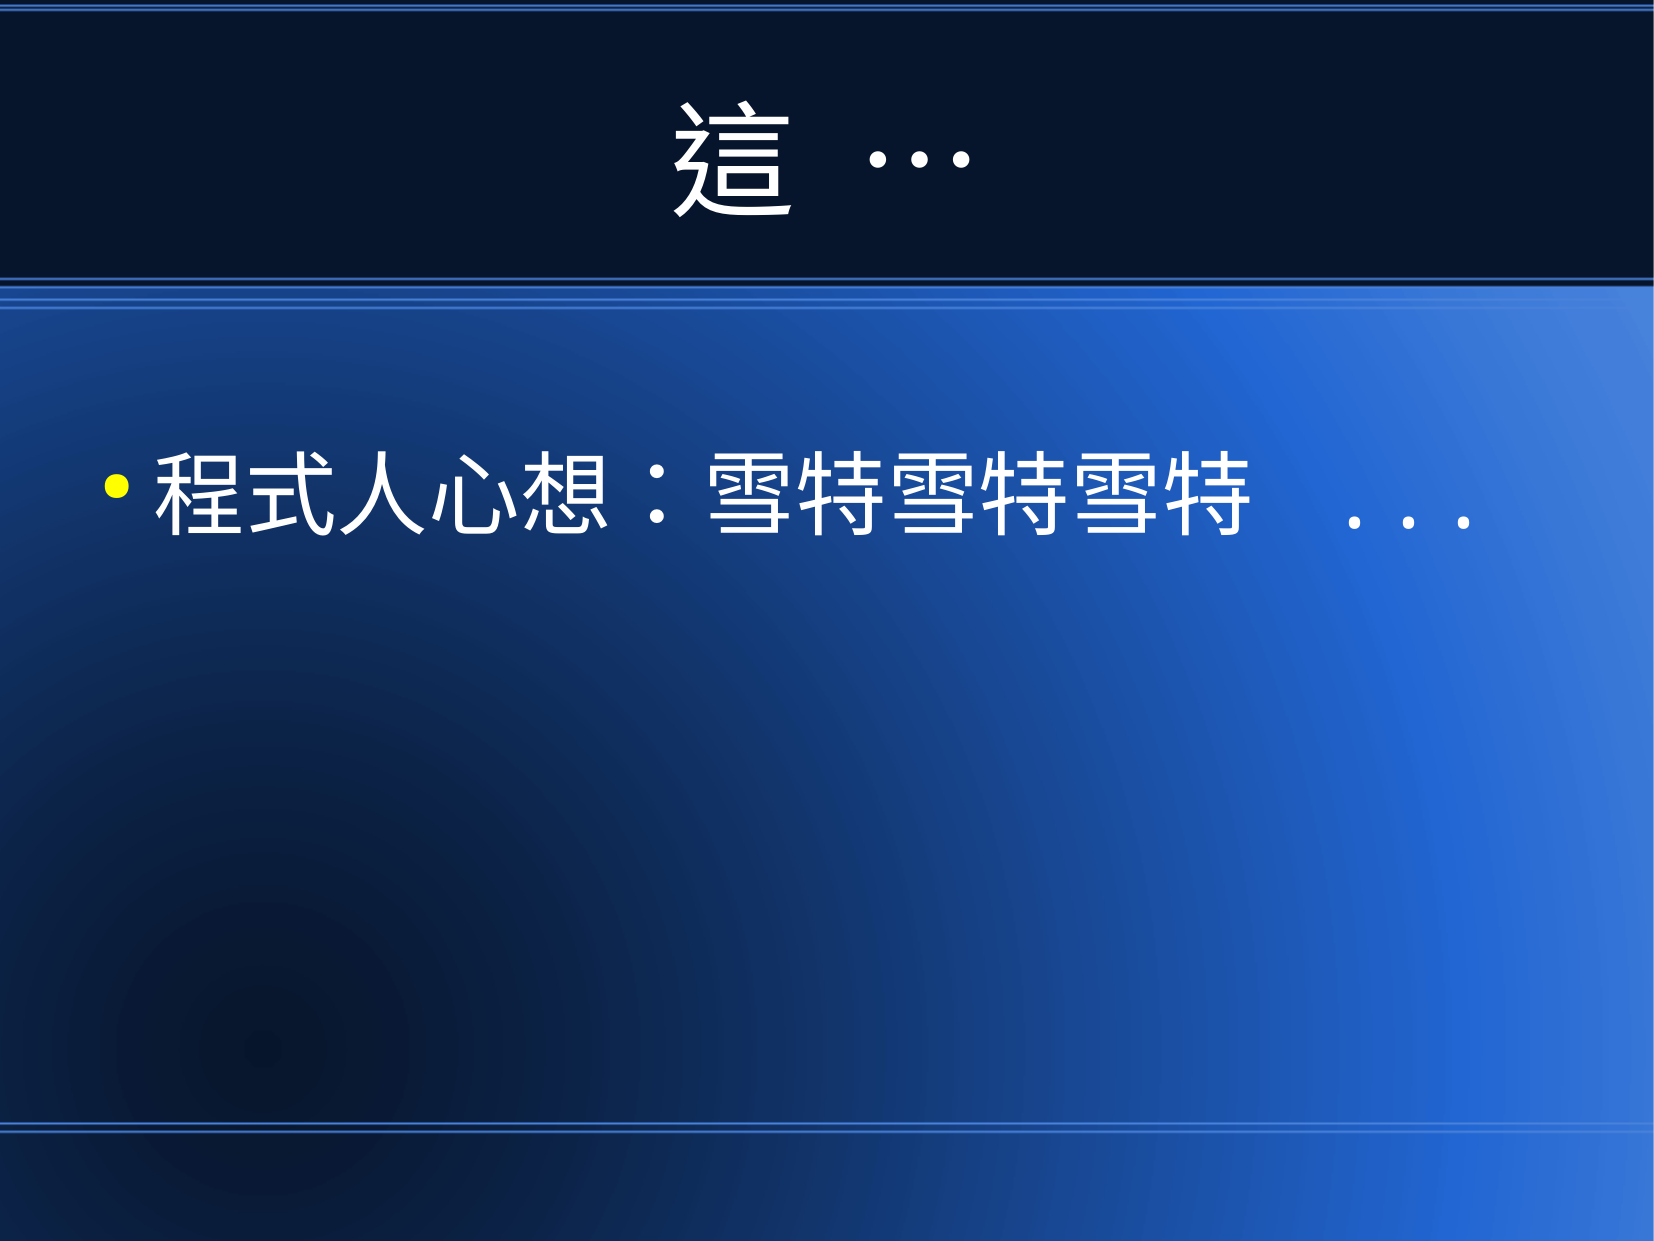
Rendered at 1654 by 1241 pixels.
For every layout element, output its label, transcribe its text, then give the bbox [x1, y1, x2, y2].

list 程式人心想：雪特雪特雪特 ... [82, 355, 1571, 1241]
picture [0, 0, 1654, 1241]
title 這 … [82, 49, 1571, 257]
